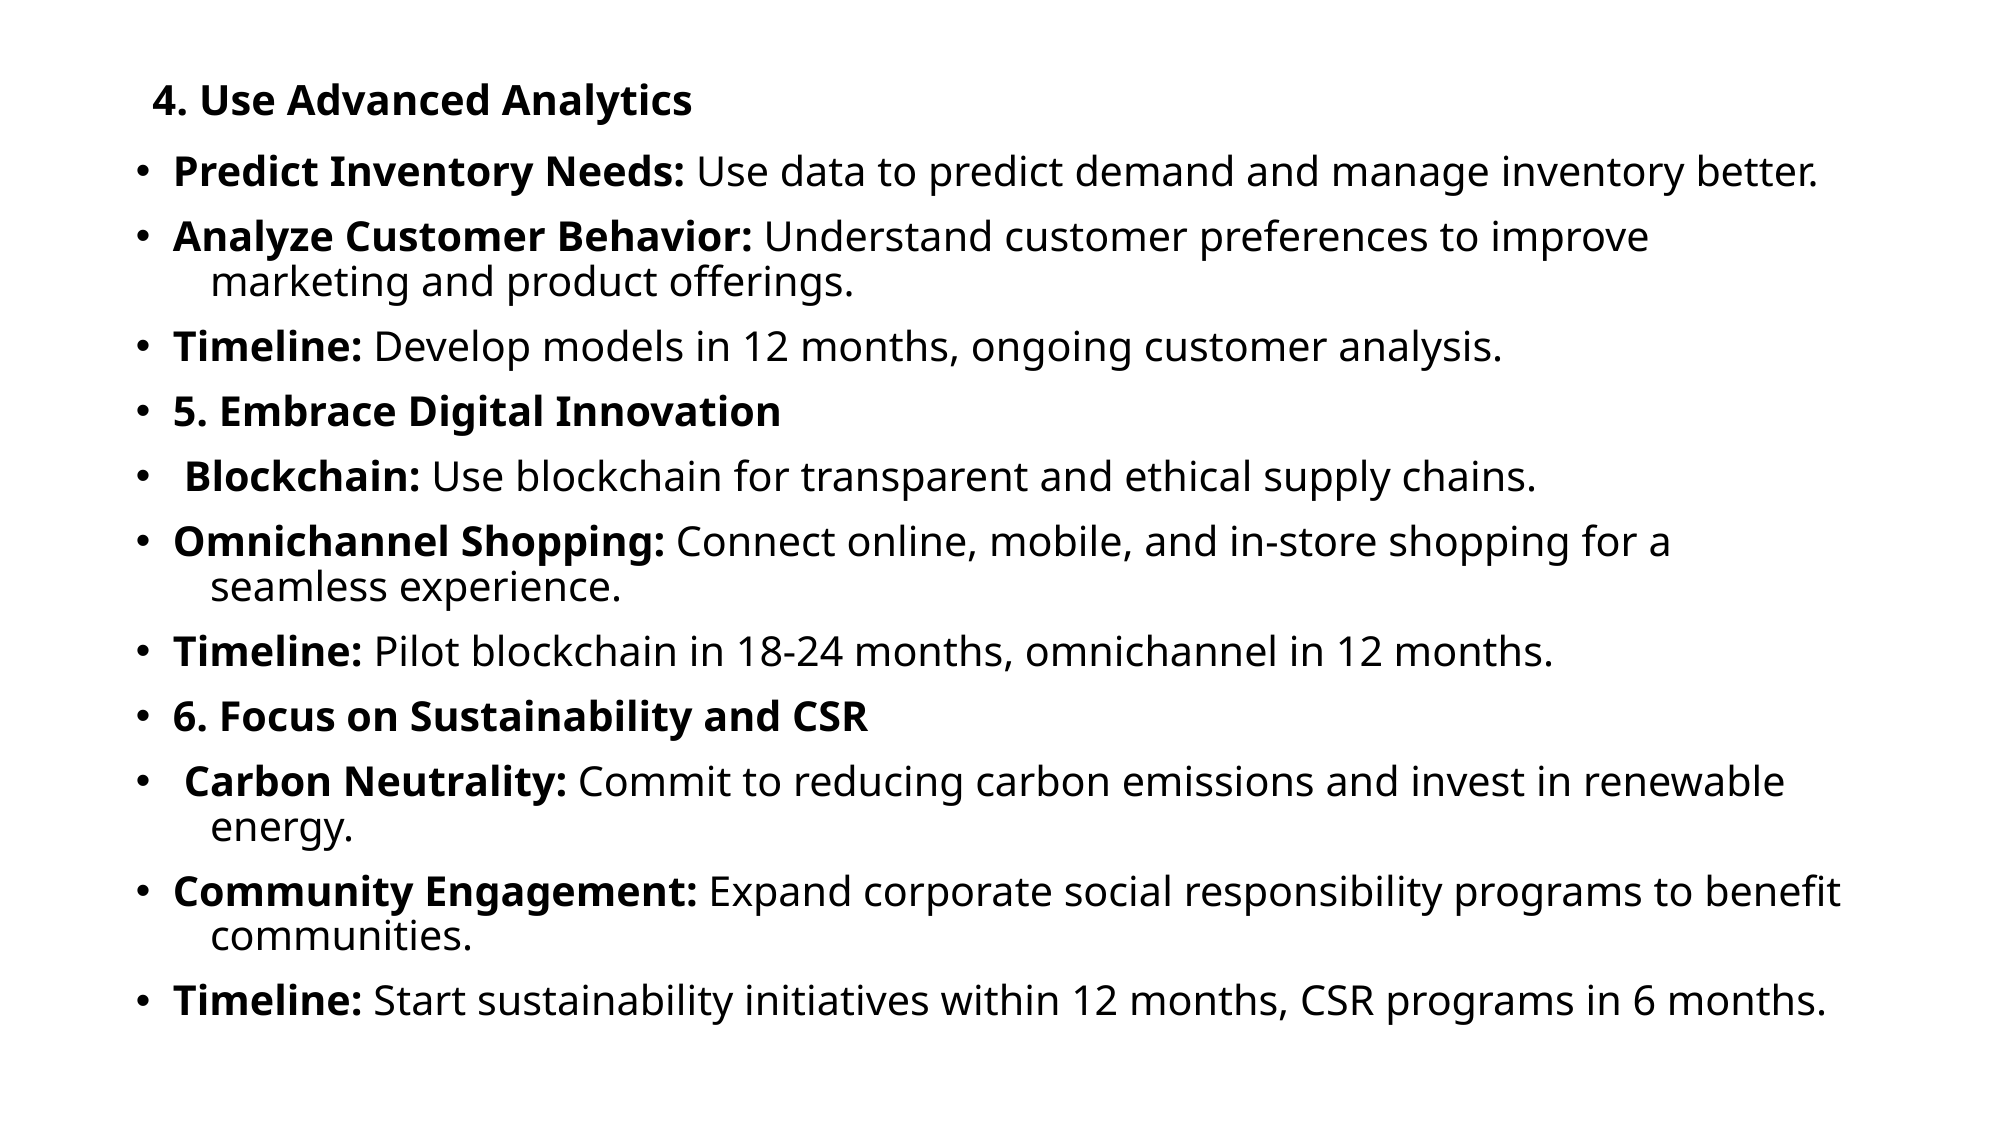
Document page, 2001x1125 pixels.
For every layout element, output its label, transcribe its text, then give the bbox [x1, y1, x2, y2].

list Predict Inventory Needs: Use data to predict demand and manage inventory better. Analyze Customer Behavior: Understand customer preferences to improve marketing and product offerings. Timeline: Develop models in 12 months, ongoing customer analysis. 5. Embrace Digital Innovation Blockchain: Use blockchain for transparent and ethical supply chains. Omnichannel Shopping: Connect online, mobile, and in-store shopping for a seamless experience. Timeline: Pilot blockchain in 18-24 months, omnichannel in 12 months. 6. Focus on Sustainability and CSR Carbon Neutrality: Commit to reducing carbon emissions and invest in renewable energy. Community Engagement: Expand corporate social responsibility programs to benefit communities. Timeline: Start sustainability initiatives within 12 months, CSR programs in 6 months. [120, 143, 1863, 1041]
title 4. Use Advanced Analytics [137, 59, 1863, 143]
